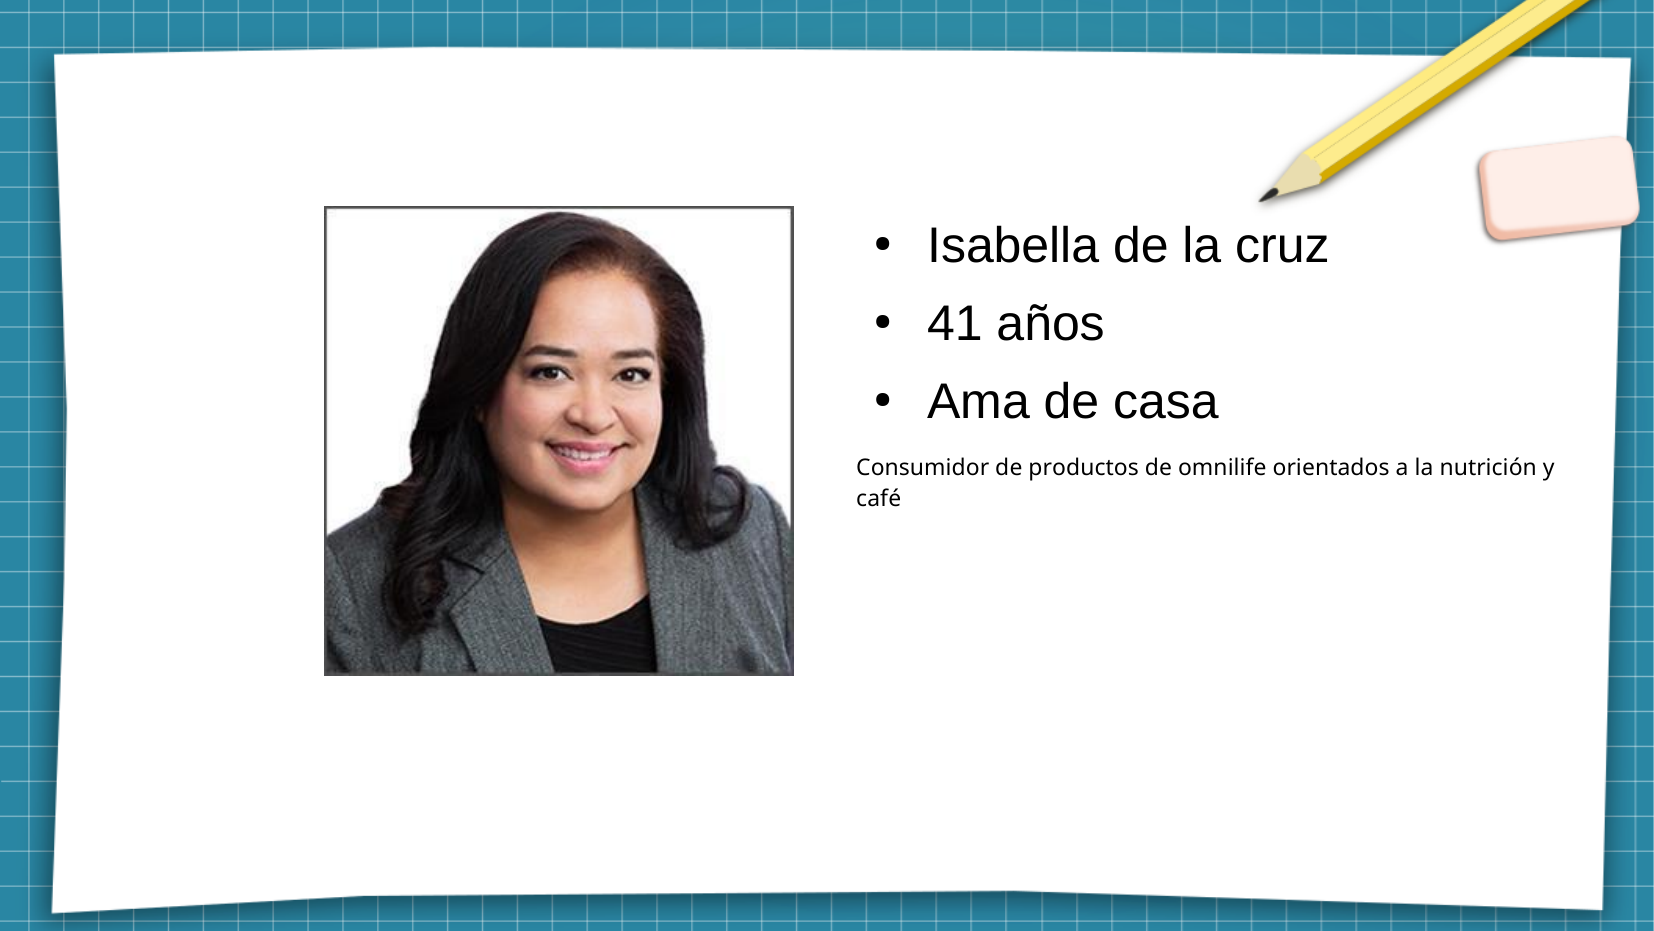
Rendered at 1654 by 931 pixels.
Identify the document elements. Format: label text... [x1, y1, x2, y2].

list Isabella de la cruz 41 años Ama de casa Consumidor de productos de omnilife orientados a la nutrición y café [856, 217, 1571, 758]
picture [0, 0, 1654, 931]
